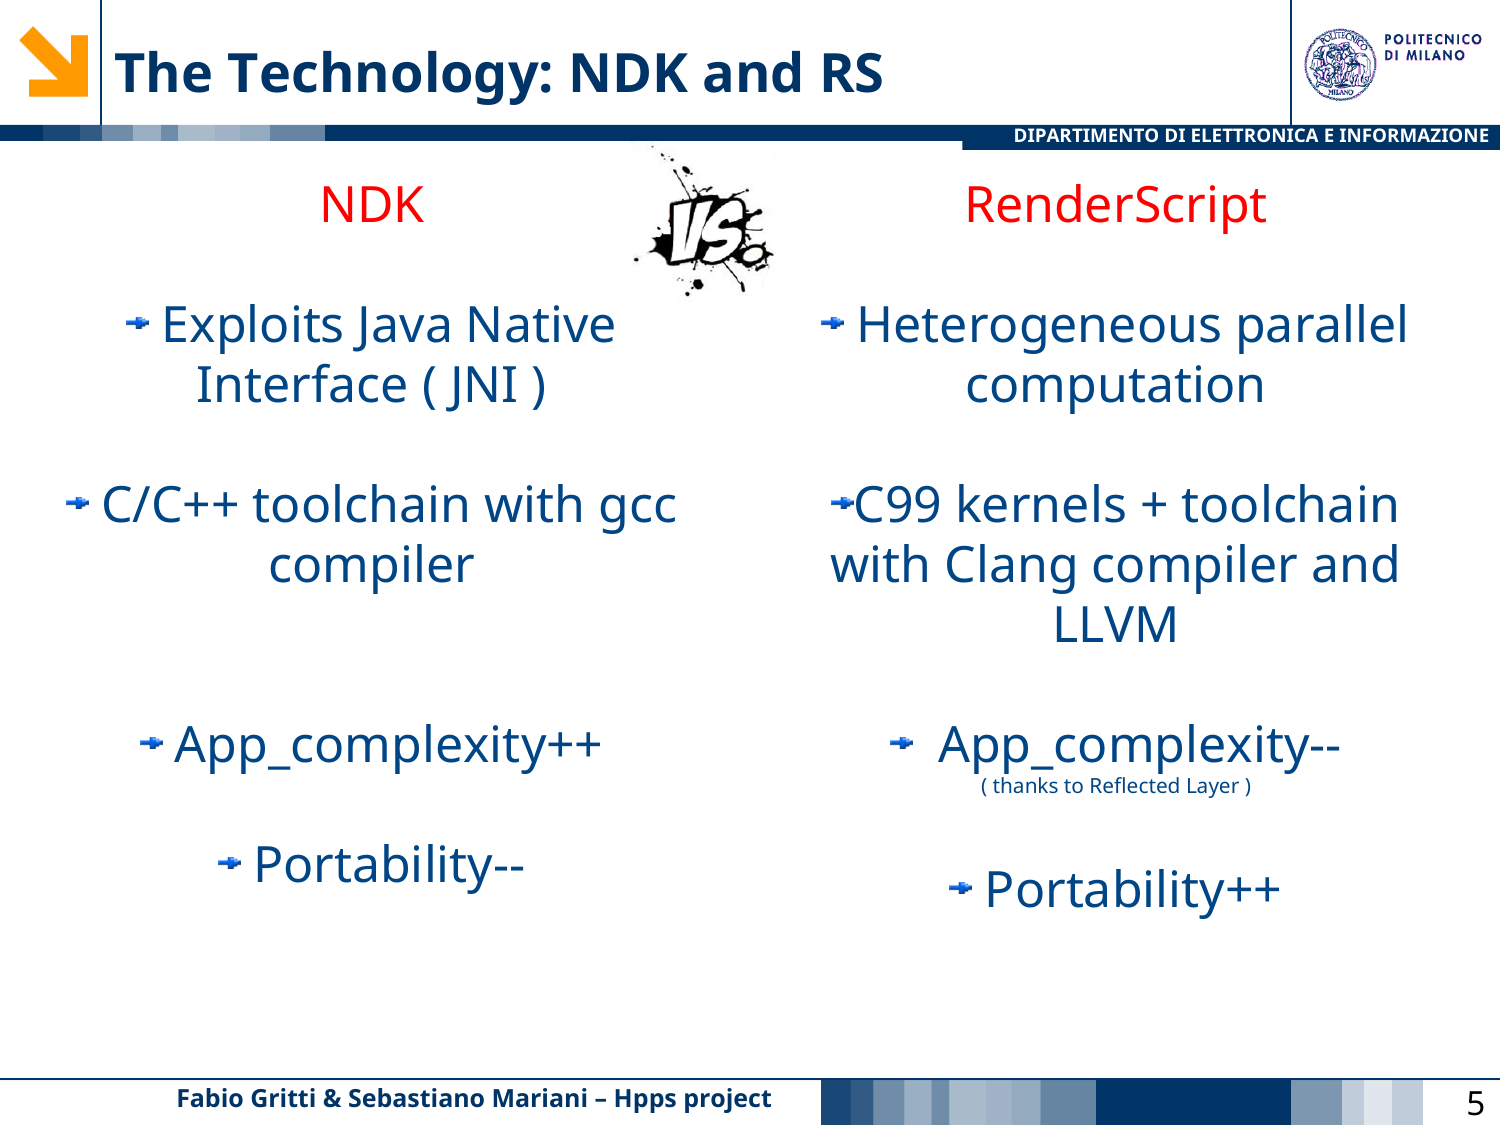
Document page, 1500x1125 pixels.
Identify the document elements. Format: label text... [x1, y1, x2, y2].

text_box RenderScript Heterogeneous parallel computation C99 kernels + toolchain with Clang compiler and LLVM App_complexity-- ( thanks to Reflected Layer ) Portability++ [779, 165, 1453, 986]
text_box NDK Exploits Java Native Interface ( JNI ) C/C++ toolchain with gcc compiler App_complexity++ Portability-- [35, 165, 709, 961]
picture [1376, 131, 1383, 137]
picture [1275, 0, 1500, 137]
picture [788, 1078, 1187, 1125]
text_box <numero> [1187, 1074, 1500, 1125]
text_box Fabio Gritti & Sebastiano Mariani – Hpps project [0, 1074, 788, 1125]
picture [0, 0, 1015, 302]
picture [1452, 131, 1459, 137]
title The Technology: NDK and RS [99, 0, 1275, 133]
picture [1216, 133, 1226, 137]
